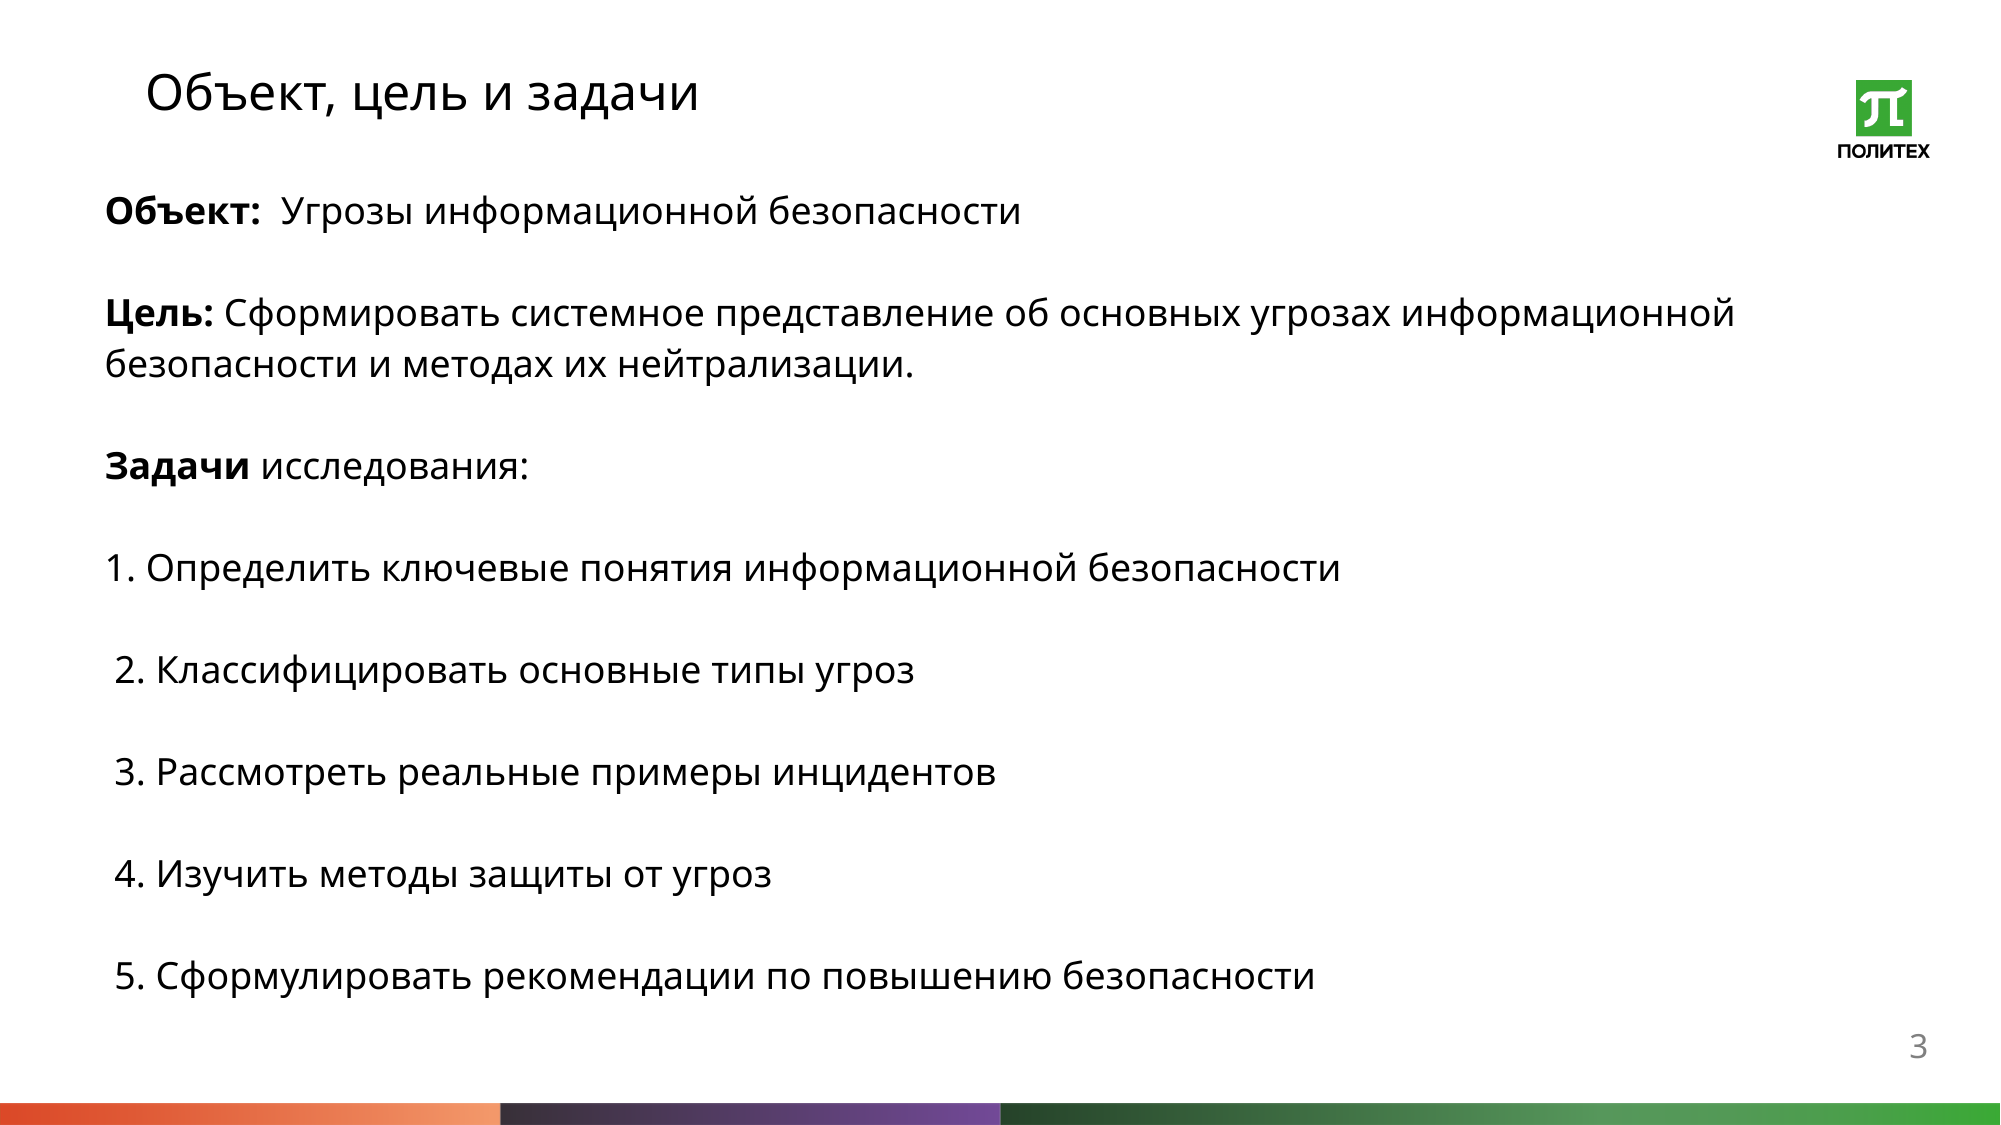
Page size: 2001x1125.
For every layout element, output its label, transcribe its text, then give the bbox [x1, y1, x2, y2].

picture [1838, 80, 1930, 158]
slide_number <номер> [1493, 1018, 1944, 1079]
text_box Объект, цель и задачи [130, 60, 1834, 160]
text_box Объект: Угрозы информационной безопасности Цель: Сформировать системное представление об основных угрозах информационной безопасности и методах их нейтрализации. Задачи исследования: 1. Определить ключевые понятия информационной безопасности 2. Классифицировать основные типы угроз 3. Рассмотреть реальные примеры инцидентов 4. Изучить методы защиты от угроз 5. Сформулировать рекомендации по повышению безопасности [89, 177, 2000, 1004]
picture [0, 1103, 2000, 1125]
